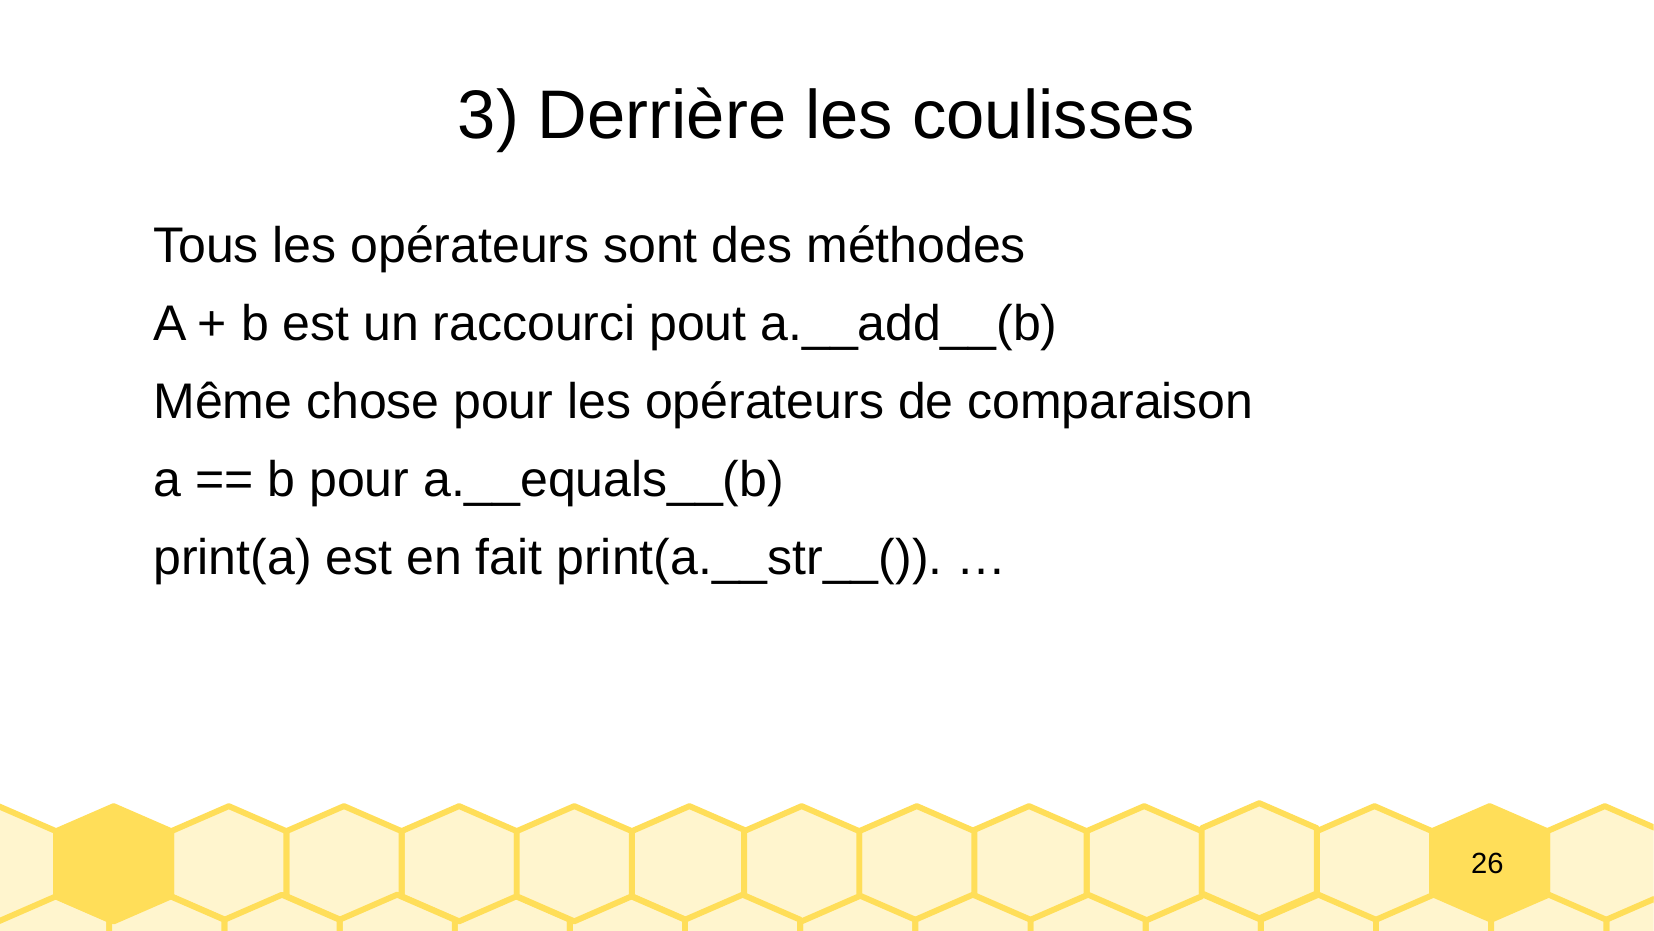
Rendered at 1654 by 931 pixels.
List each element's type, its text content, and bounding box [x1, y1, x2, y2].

title 3) Derrière les coulisses [82, 37, 1571, 193]
list Tous les opérateurs sont des méthodes A + b est un raccourci pout a.__add__(b) Même chose pour les opérateurs de comparaison a == b pour a.__equals__(b) print(a) est en fait print(a.__str__()). … [82, 217, 1571, 758]
